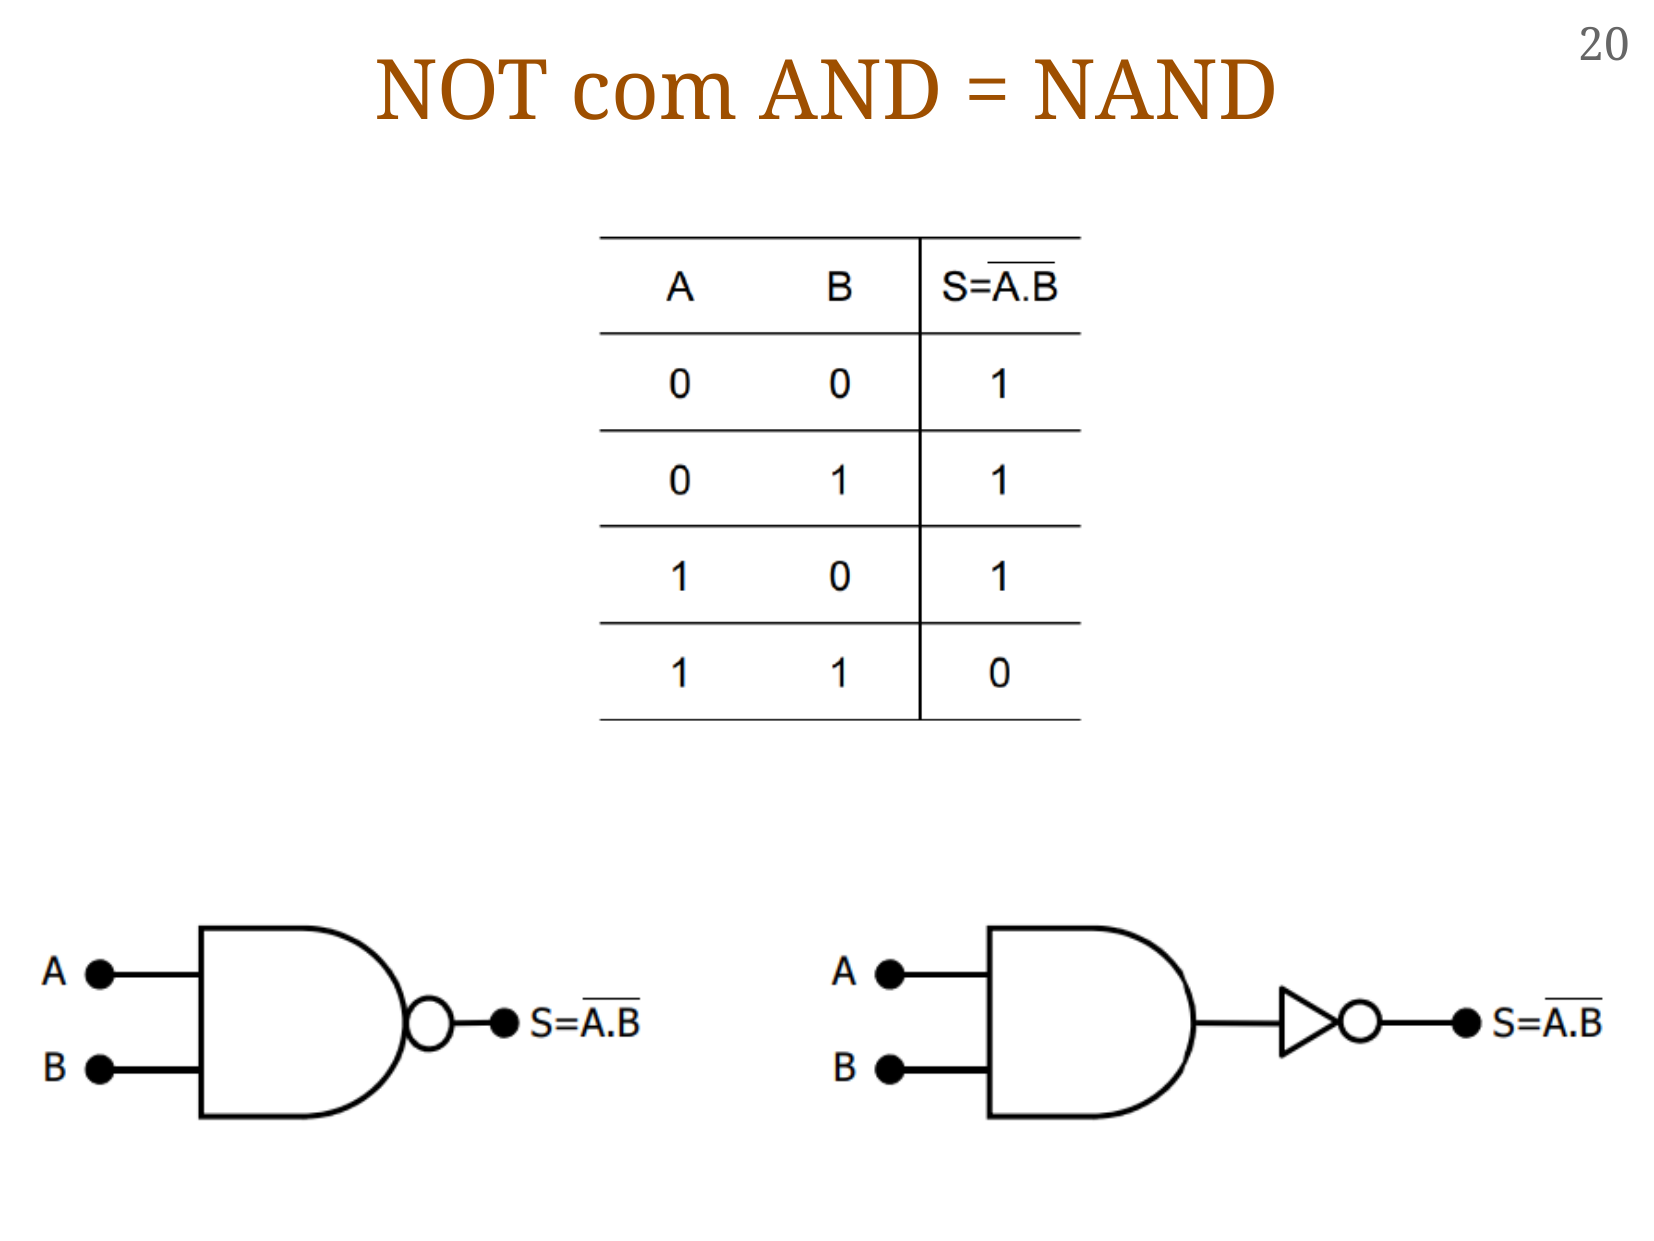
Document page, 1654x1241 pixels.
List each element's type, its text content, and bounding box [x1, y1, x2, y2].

picture [29, 915, 1612, 1137]
title NOT com AND = NAND [59, 29, 1595, 148]
picture [590, 226, 1099, 724]
